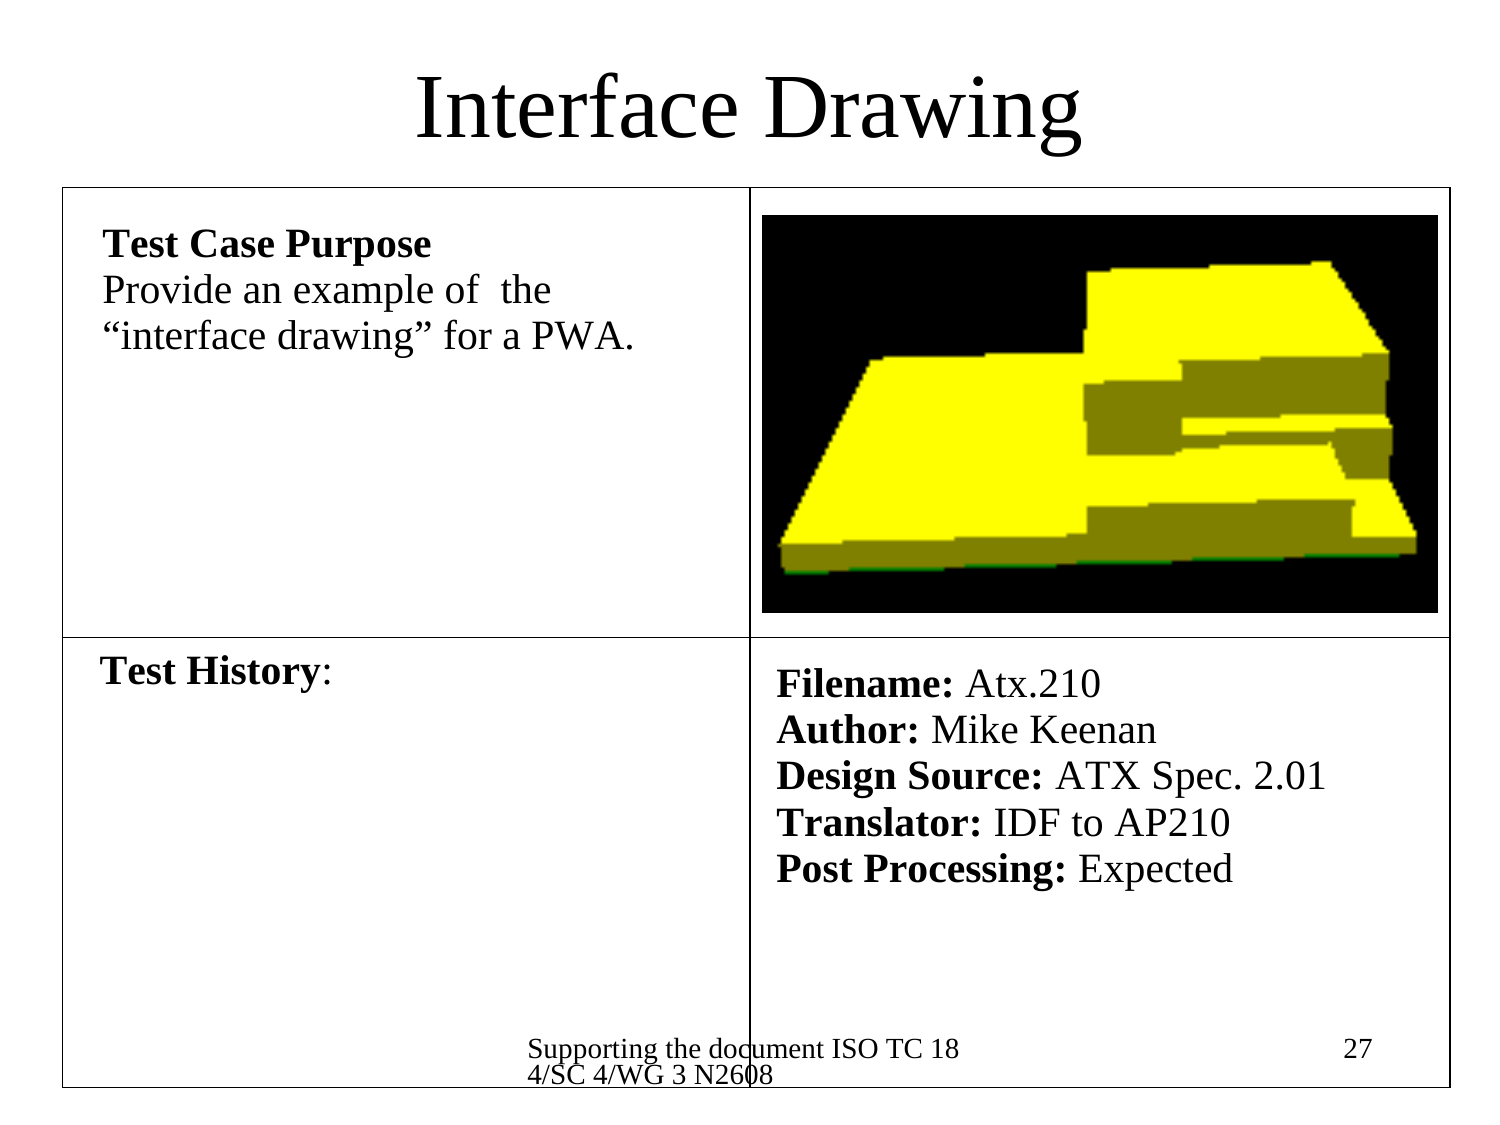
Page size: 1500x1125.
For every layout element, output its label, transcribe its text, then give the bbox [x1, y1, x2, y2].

text_box Test History: [84, 639, 348, 702]
chart [762, 215, 1438, 613]
title Interface Drawing [112, 12, 1388, 201]
text_box Filename: Atx.210 Author: Mike Keenan Design Source: ATX Spec. 2.01 Translator: IDF to AP210 Post Processing: Expected [761, 652, 1343, 1010]
text_box Test Case Purpose Provide an example of the “interface drawing” for a PWA. [87, 212, 676, 439]
